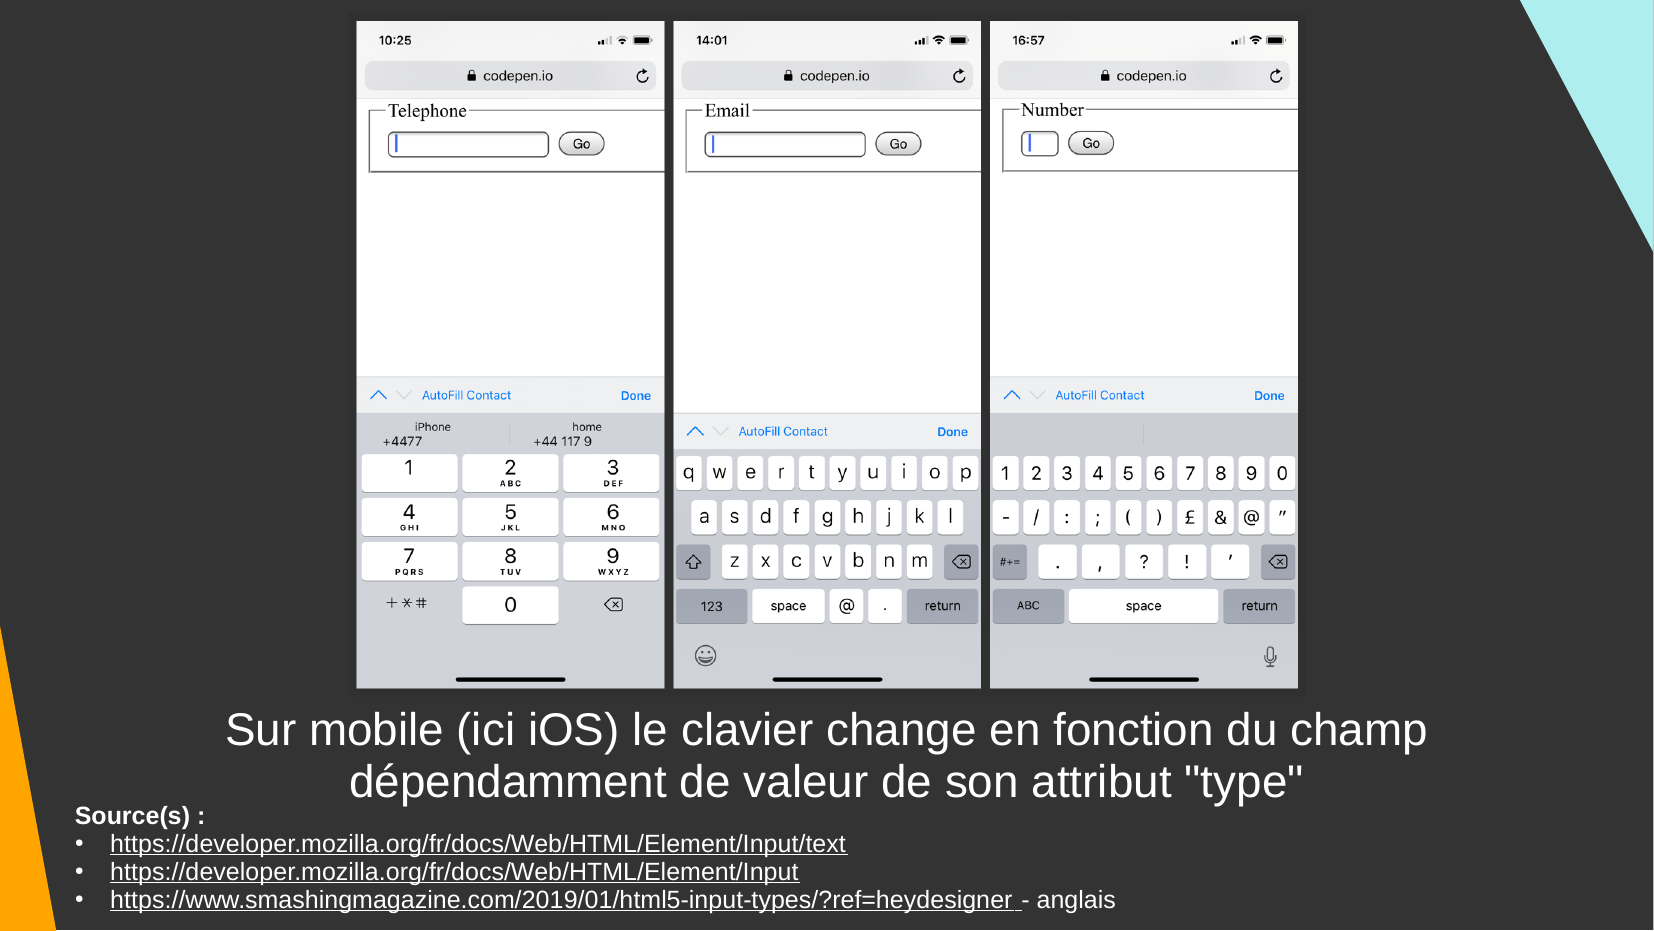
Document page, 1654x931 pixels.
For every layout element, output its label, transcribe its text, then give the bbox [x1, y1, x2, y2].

text_box [0, 625, 57, 931]
text_box Source(s) : https://developer.mozilla.org/fr/docs/Web/HTML/Element/Input/text https://developer.mozilla.org/fr/docs/Web/HTML/Element/Input https://www.smashingmagazine.com/2019/01/html5-input-types/?ref=heydesigner - anglais [60, 794, 1546, 931]
text_box [1519, 0, 1654, 254]
title Sur mobile (ici iOS) le clavier change en fonction du champ dépendamment de valeur de son attribut "type" [126, 704, 1527, 807]
picture [348, 12, 1306, 697]
